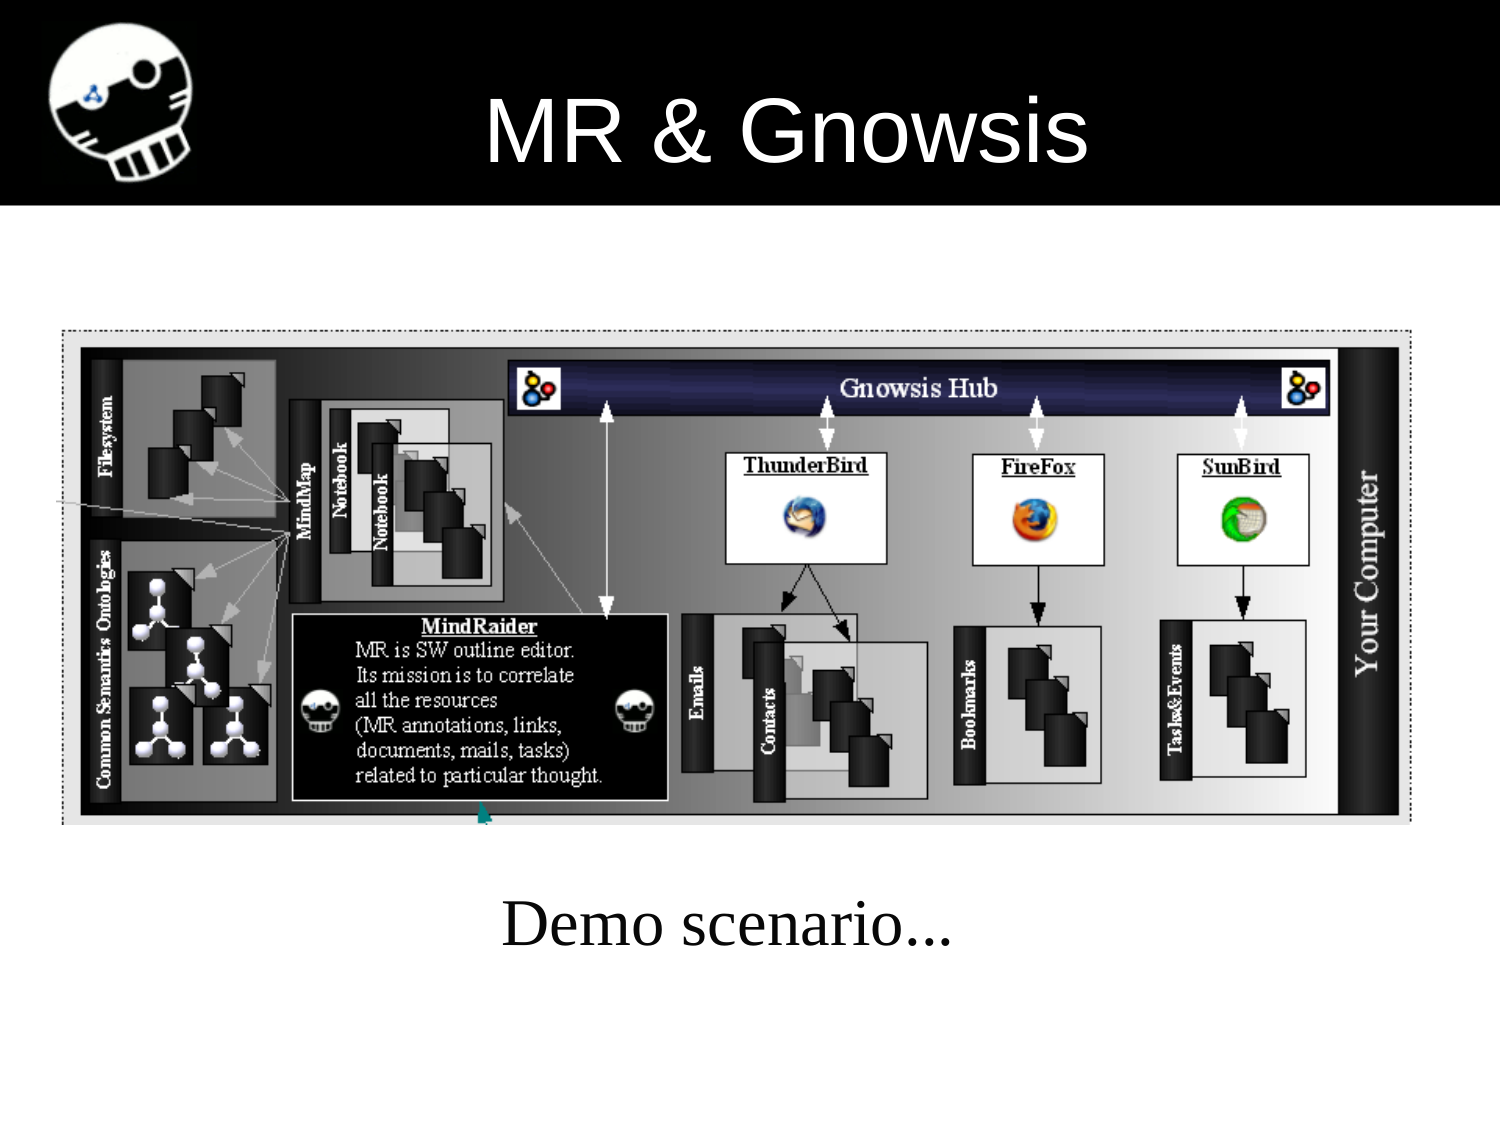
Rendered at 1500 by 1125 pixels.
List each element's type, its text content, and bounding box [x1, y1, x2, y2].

list Demo scenario... [501, 885, 975, 975]
title MR & Gnowsis [150, 6, 1426, 257]
picture [0, 0, 1500, 1125]
